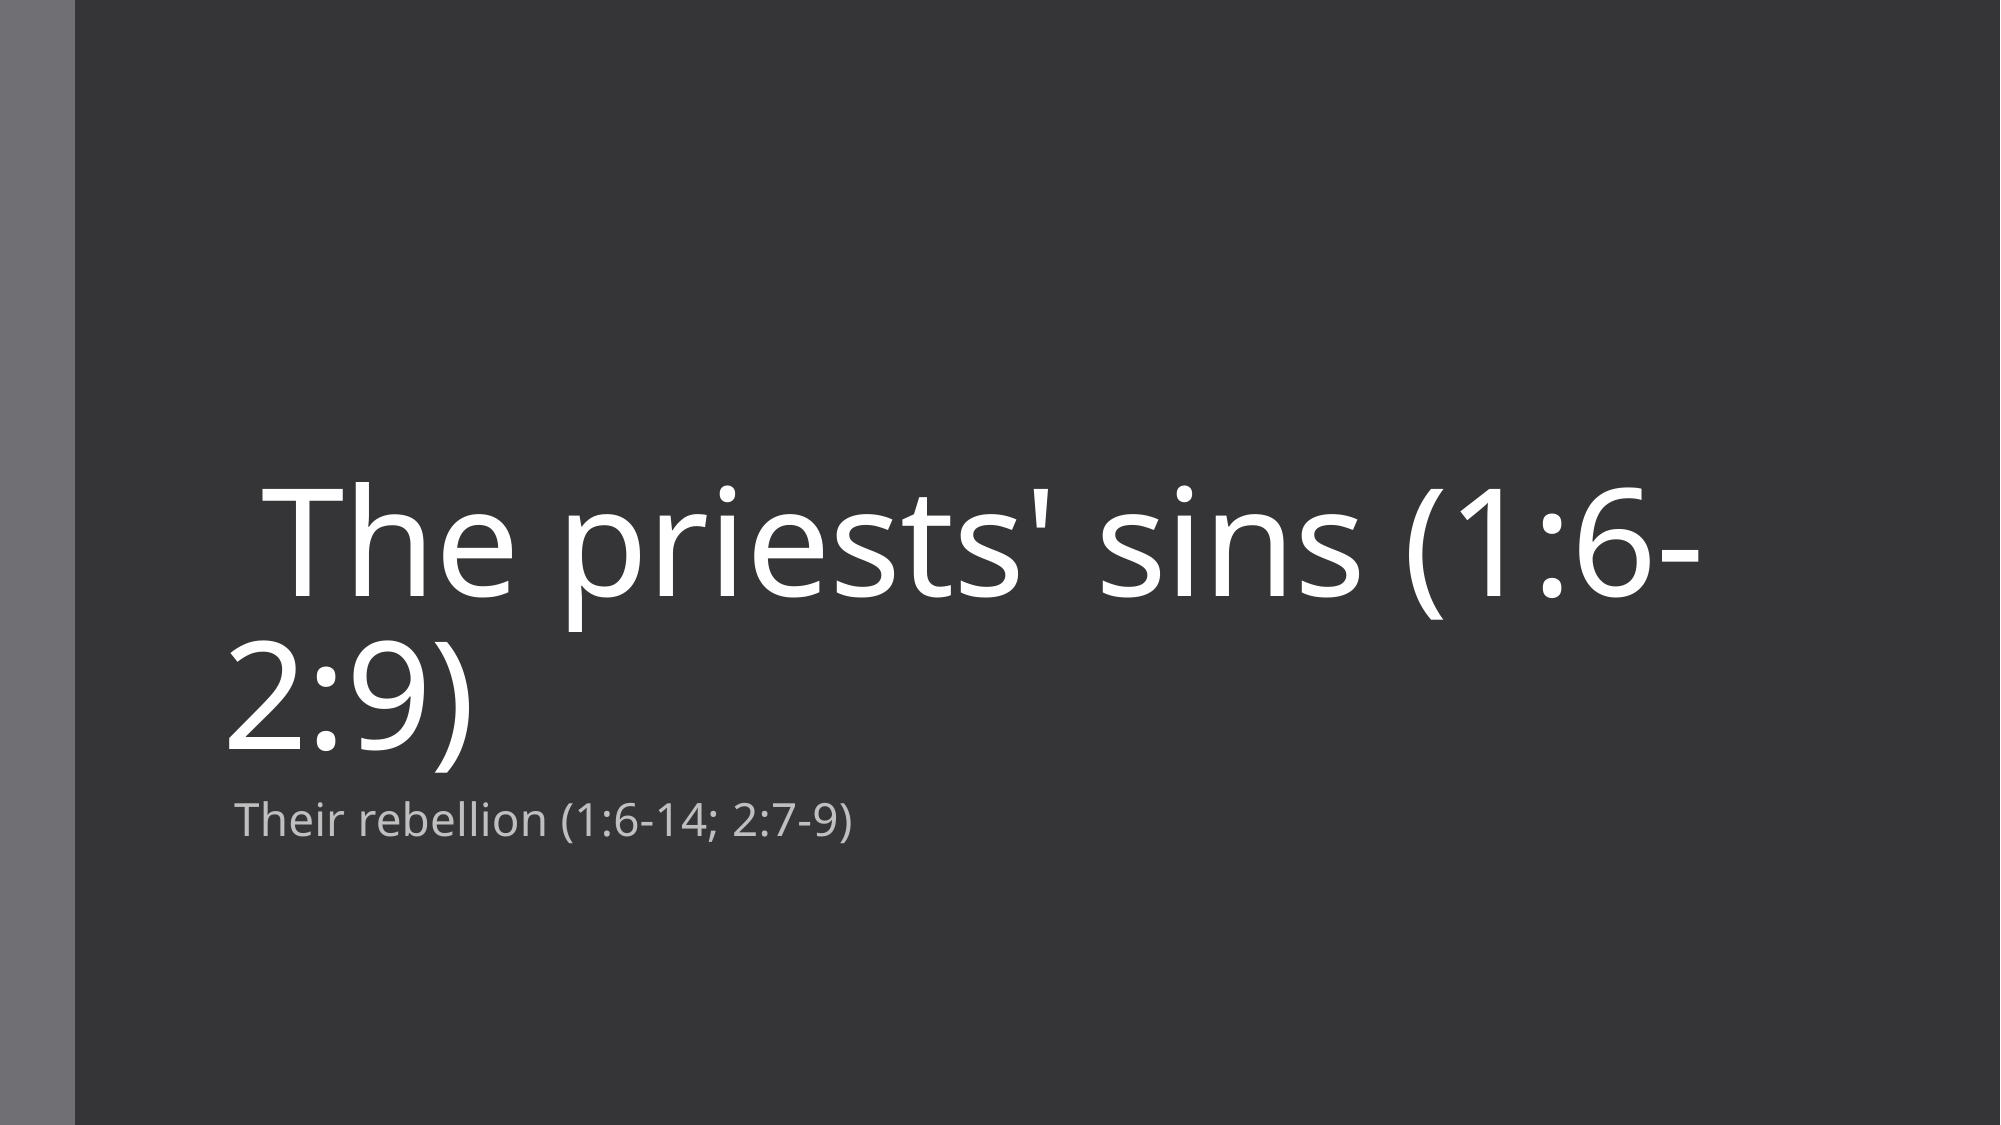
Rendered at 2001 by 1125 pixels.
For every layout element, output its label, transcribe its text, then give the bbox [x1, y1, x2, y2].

subtitle Their rebellion (1:6-14; 2:7-9) [206, 787, 1752, 1066]
title The priests' sins (1:6-2:9) [206, 124, 1752, 787]
